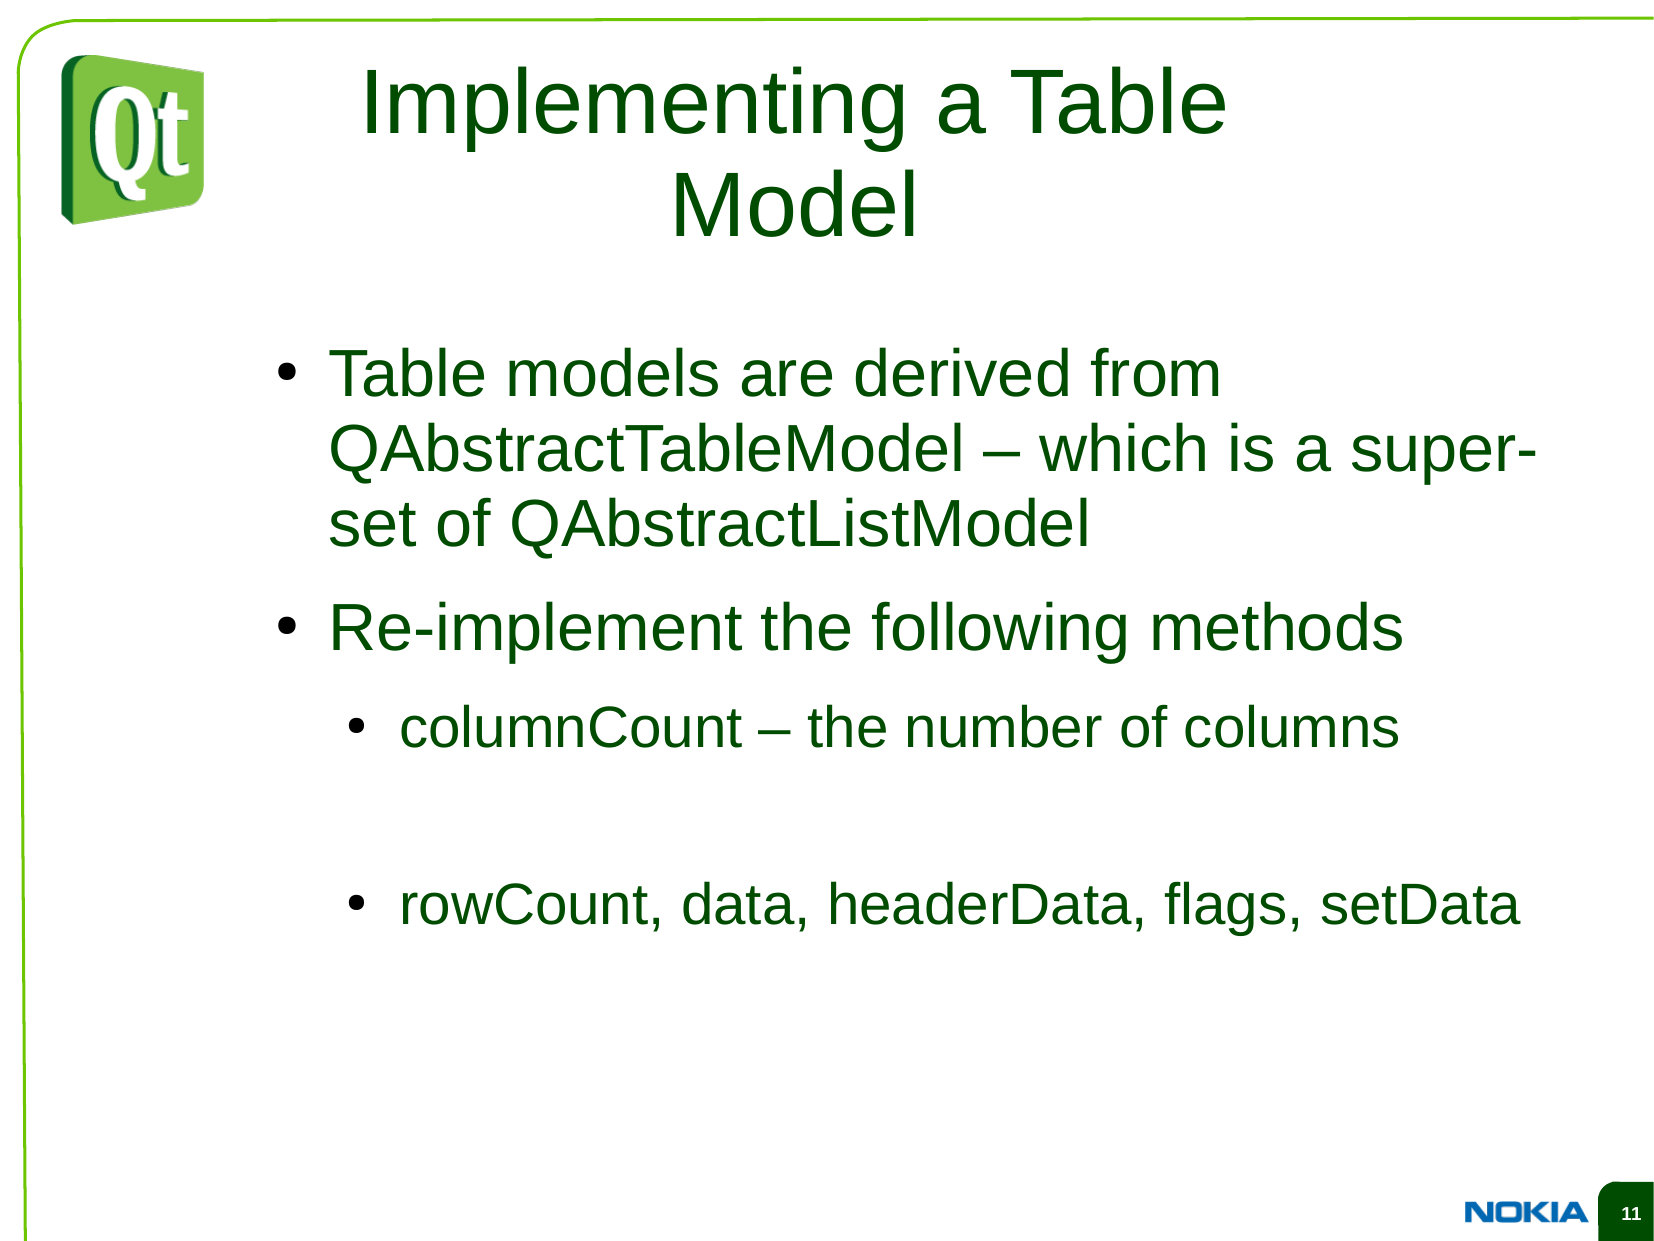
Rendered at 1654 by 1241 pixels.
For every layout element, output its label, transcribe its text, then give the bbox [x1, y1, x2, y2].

picture [61, 55, 204, 225]
title Implementing a Table Model [257, 50, 1333, 256]
list Table models are derived from QAbstractTableModel – which is a super-set of QAbstractListModel Re-implement the following methods columnCount – the number of columns rowCount, data, headerData, flags, setData [257, 336, 1577, 1156]
picture [1465, 1201, 1589, 1223]
